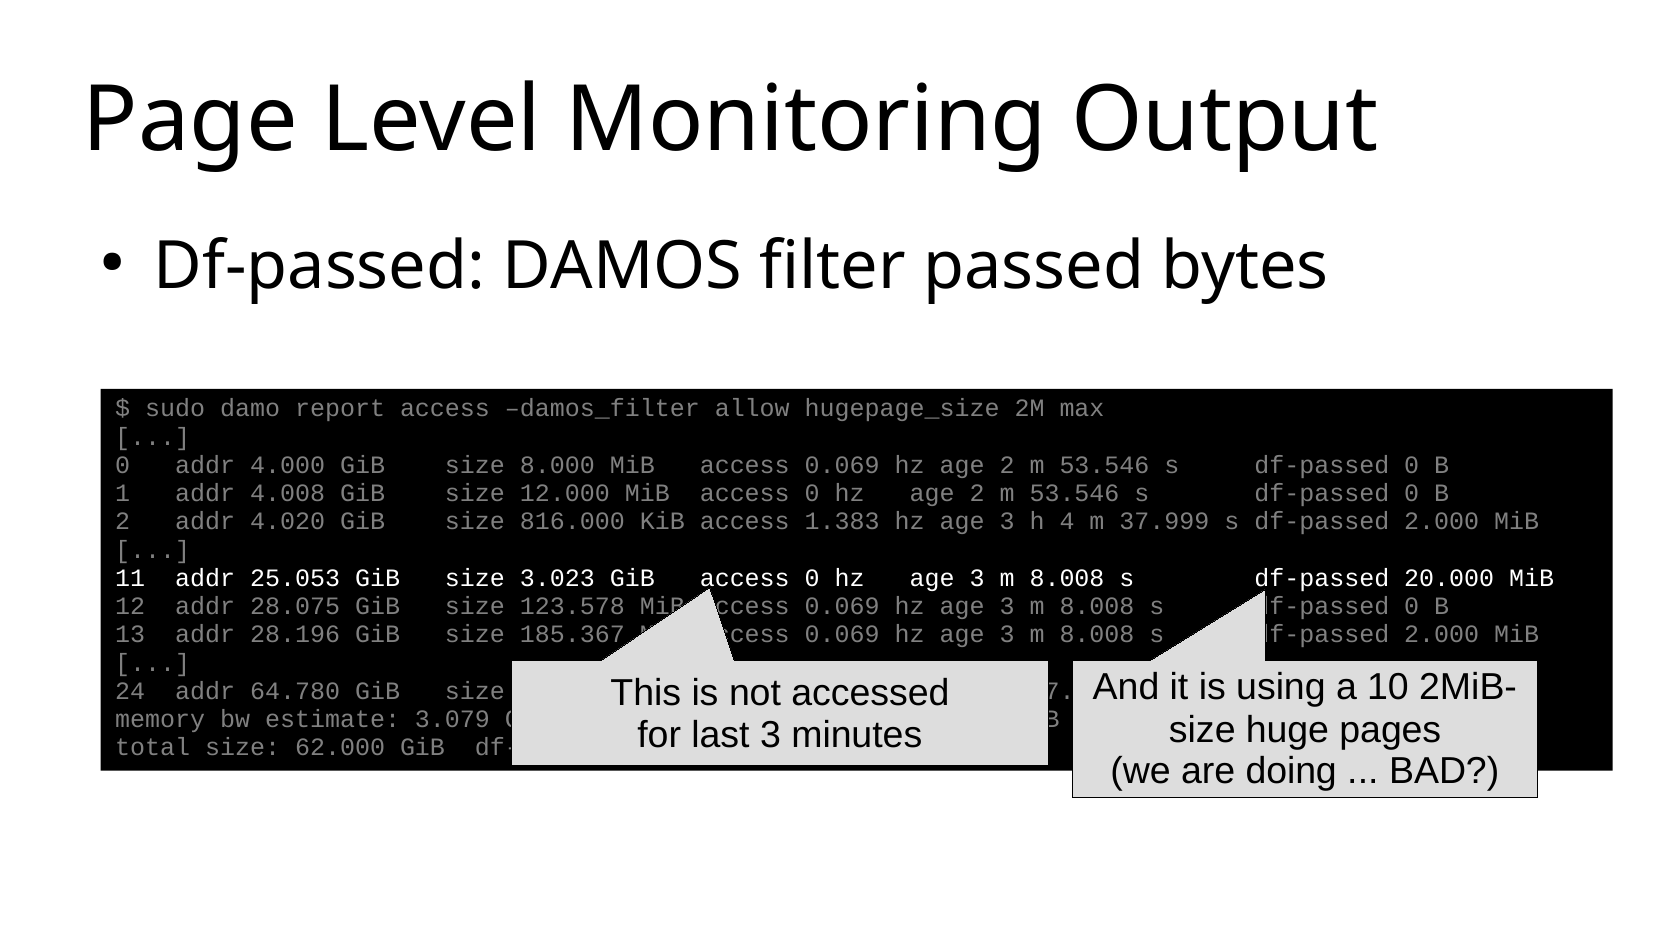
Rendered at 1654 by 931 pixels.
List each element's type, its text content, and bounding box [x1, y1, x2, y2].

text_box This is not accessed for last 3 minutes [511, 587, 1049, 766]
text_box $ sudo damo report access –damos_filter allow hugepage_size 2M max [...] 0 addr 4.000 GiB size 8.000 MiB access 0.069 hz age 2 m 53.546 s df-passed 0 B 1 addr 4.008 GiB size 12.000 MiB access 0 hz age 2 m 53.546 s df-passed 0 B 2 addr 4.020 GiB size 816.000 KiB access 1.383 hz age 3 h 4 m 37.999 s df-passed 2.000 MiB [...] 11 addr 25.053 GiB size 3.023 GiB access 0 hz age 3 m 8.008 s df-passed 20.000 MiB 12 addr 28.075 GiB size 123.578 MiB access 0.069 hz age 3 m 8.008 s df-passed 0 B 13 addr 28.196 GiB size 185.367 MiB access 0.069 hz age 3 m 8.008 s df-passed 2.000 MiB [...] 24 addr 64.780 GiB size 1.220 GiB access 0 hz age 10 m 7.410 s df-passed 0 B memory bw estimate: 3.079 GiB per second df-passed: 10.787 MiB per second total size: 62.000 GiB df-passed 86.000 MiB [100, 388, 1613, 771]
text_box And it is using a 10 2MiB-size huge pages (we are doing ... BAD?) [1072, 589, 1538, 798]
title Page Level Monitoring Output [82, 37, 1571, 193]
list Df-passed: DAMOS filter passed bytes [82, 217, 1571, 758]
